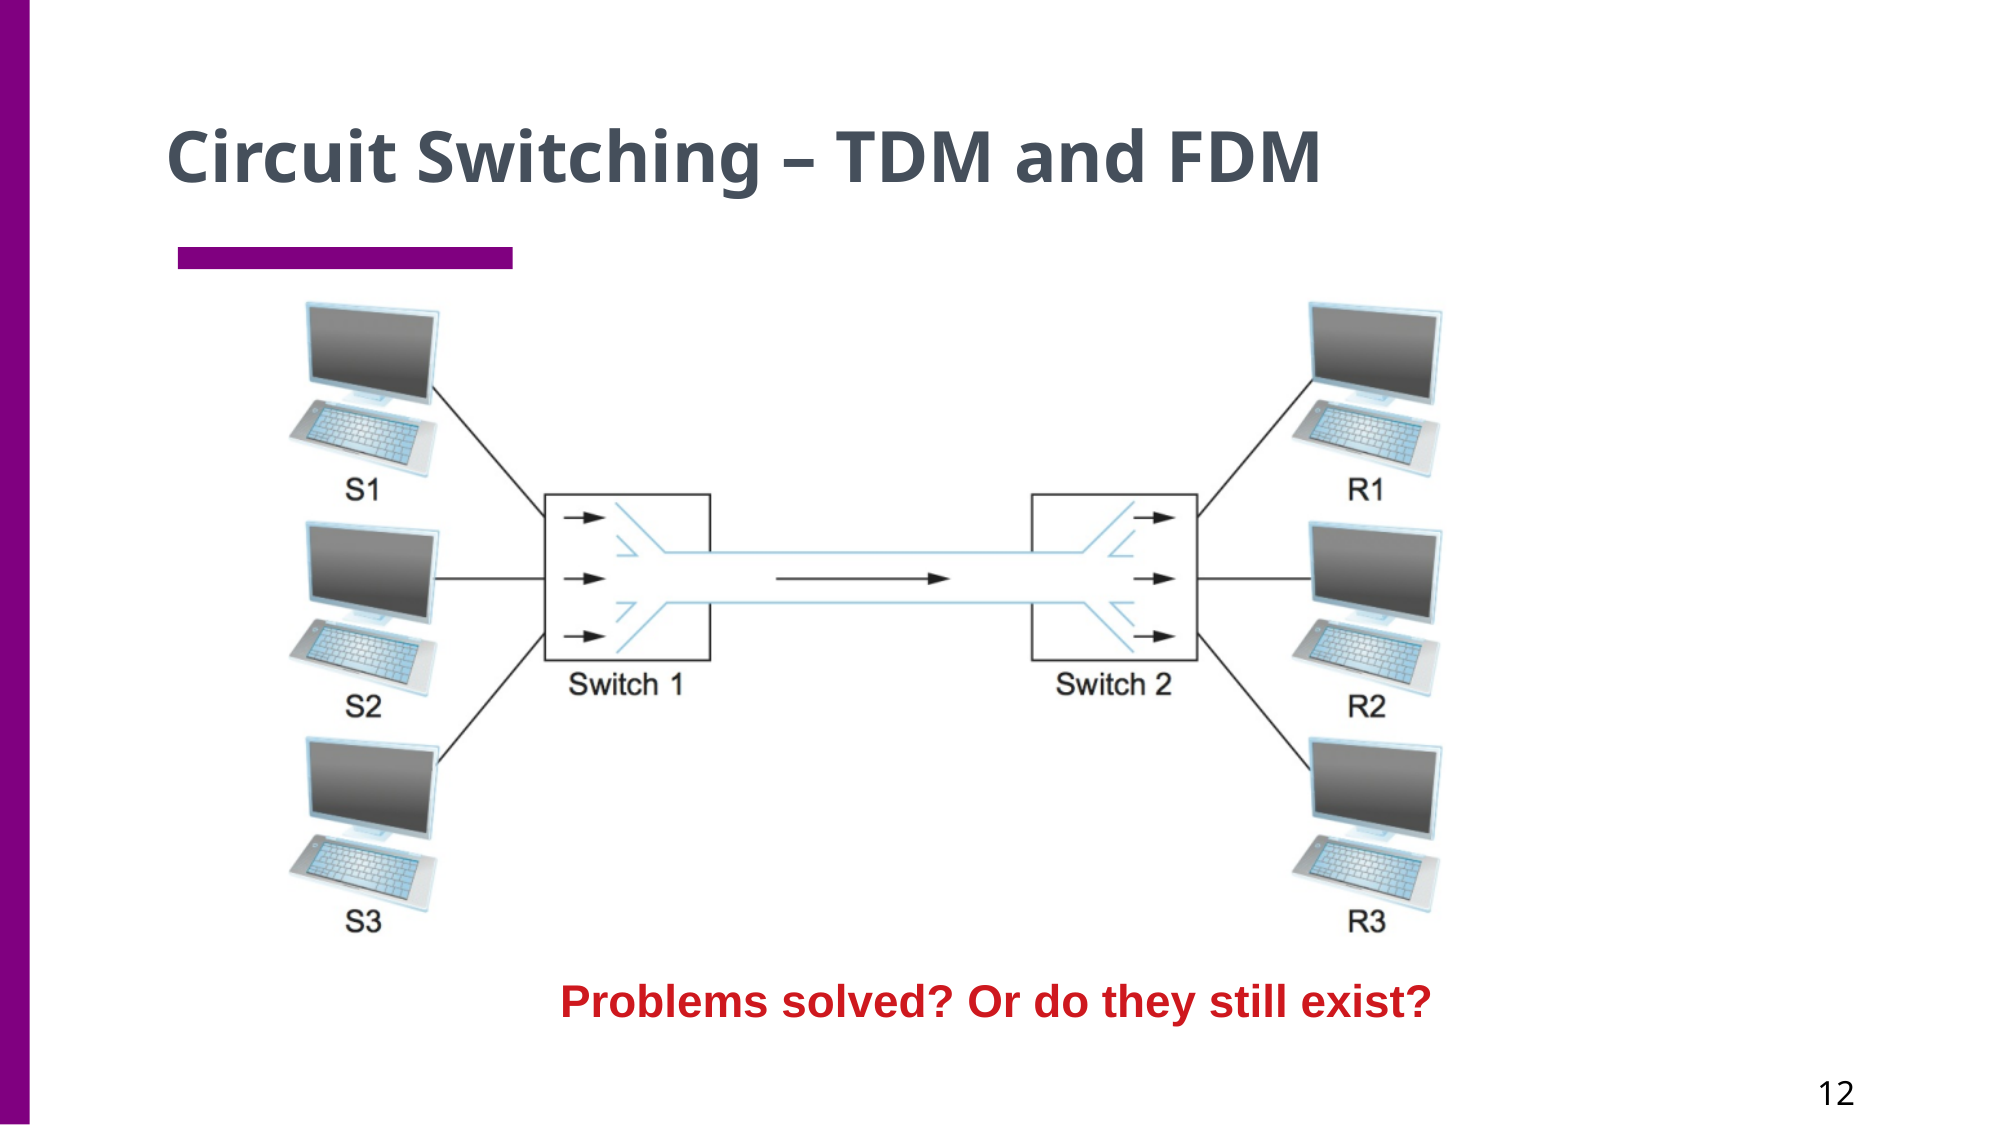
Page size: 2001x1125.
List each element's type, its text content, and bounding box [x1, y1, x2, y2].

picture [225, 284, 1519, 952]
text_box Circuit Switching – TDM and FDM [151, 0, 1849, 212]
text_box Problems solved? Or do they still exist? [510, 968, 1449, 1036]
